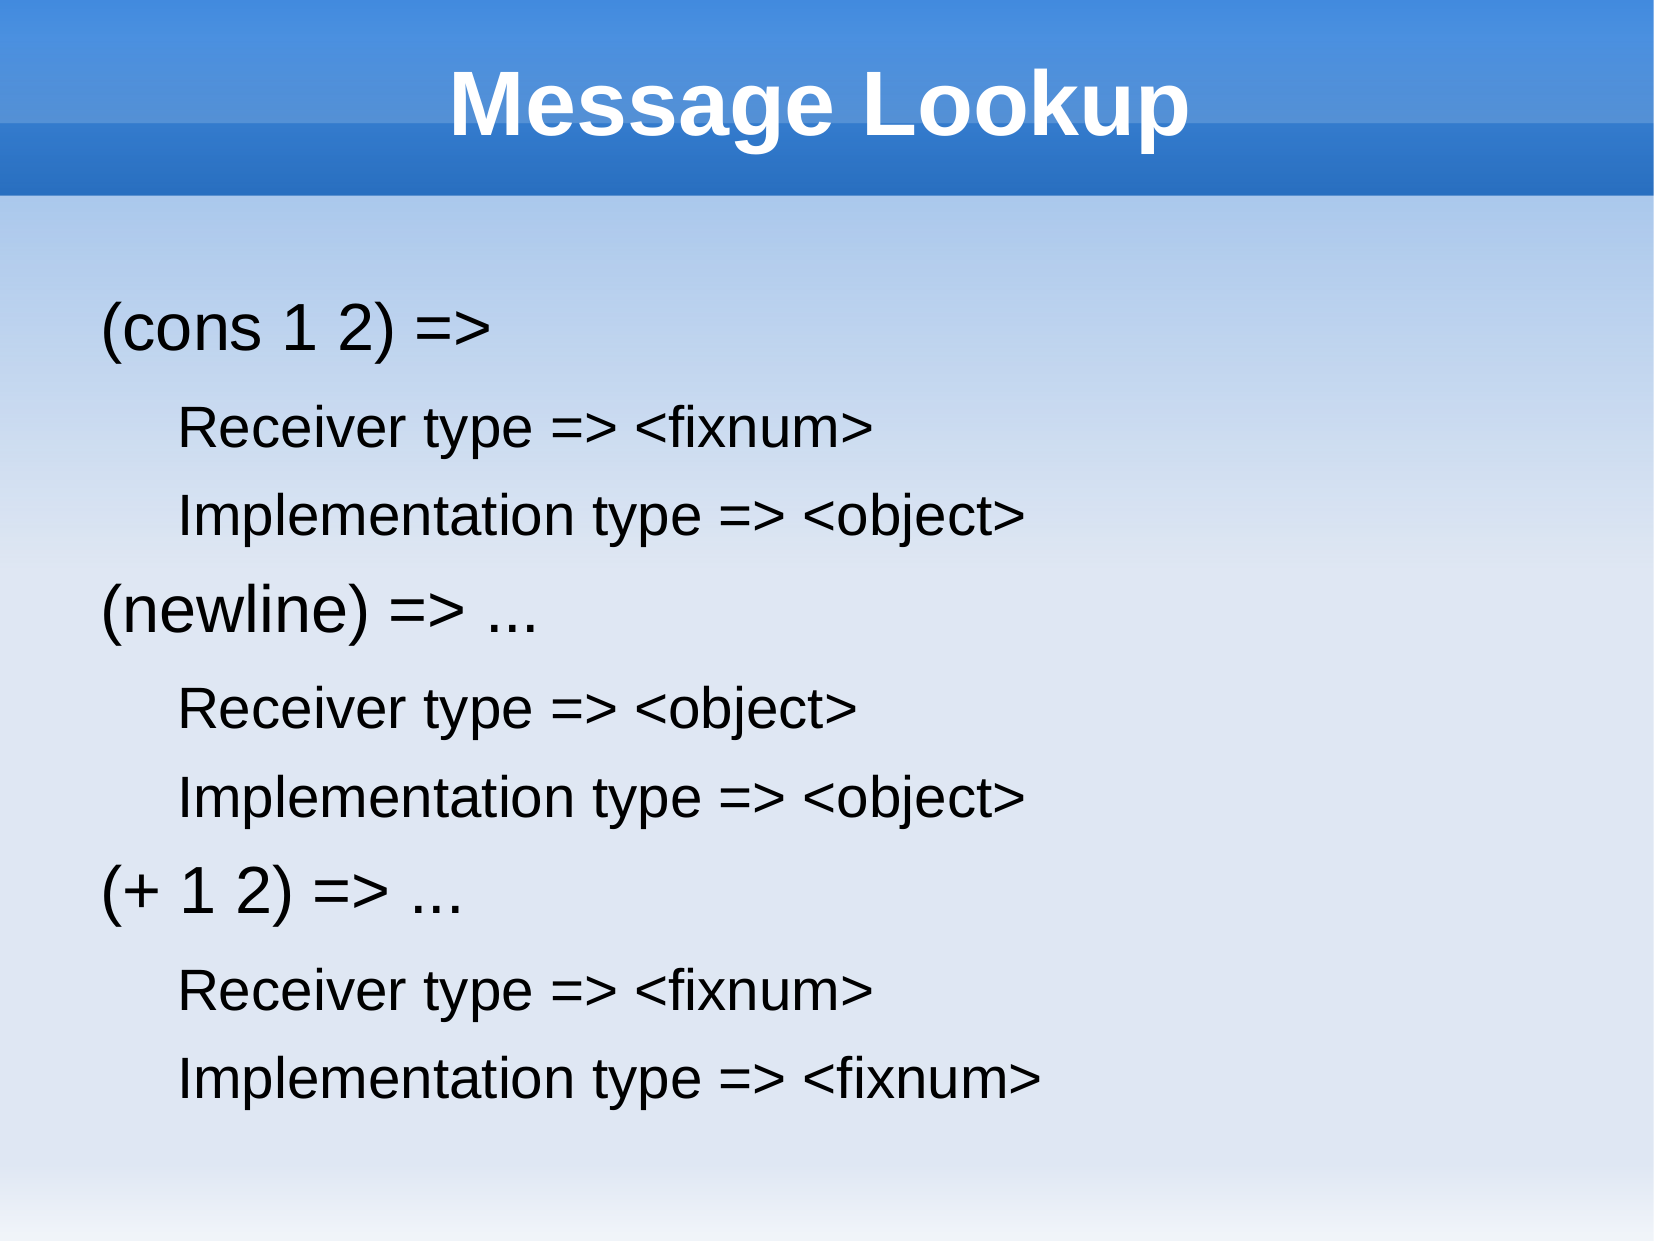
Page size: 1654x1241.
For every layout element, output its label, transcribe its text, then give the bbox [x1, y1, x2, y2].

picture [0, 0, 1654, 1241]
list (cons 1 2) => Receiver type => <fixnum> Implementation type => <object> (newline) => ... Receiver type => <object> Implementation type => <object> (+ 1 2) => ... Receiver type => <fixnum> Implementation type => <fixnum> [82, 290, 1571, 1112]
title Message Lookup [76, 7, 1565, 200]
